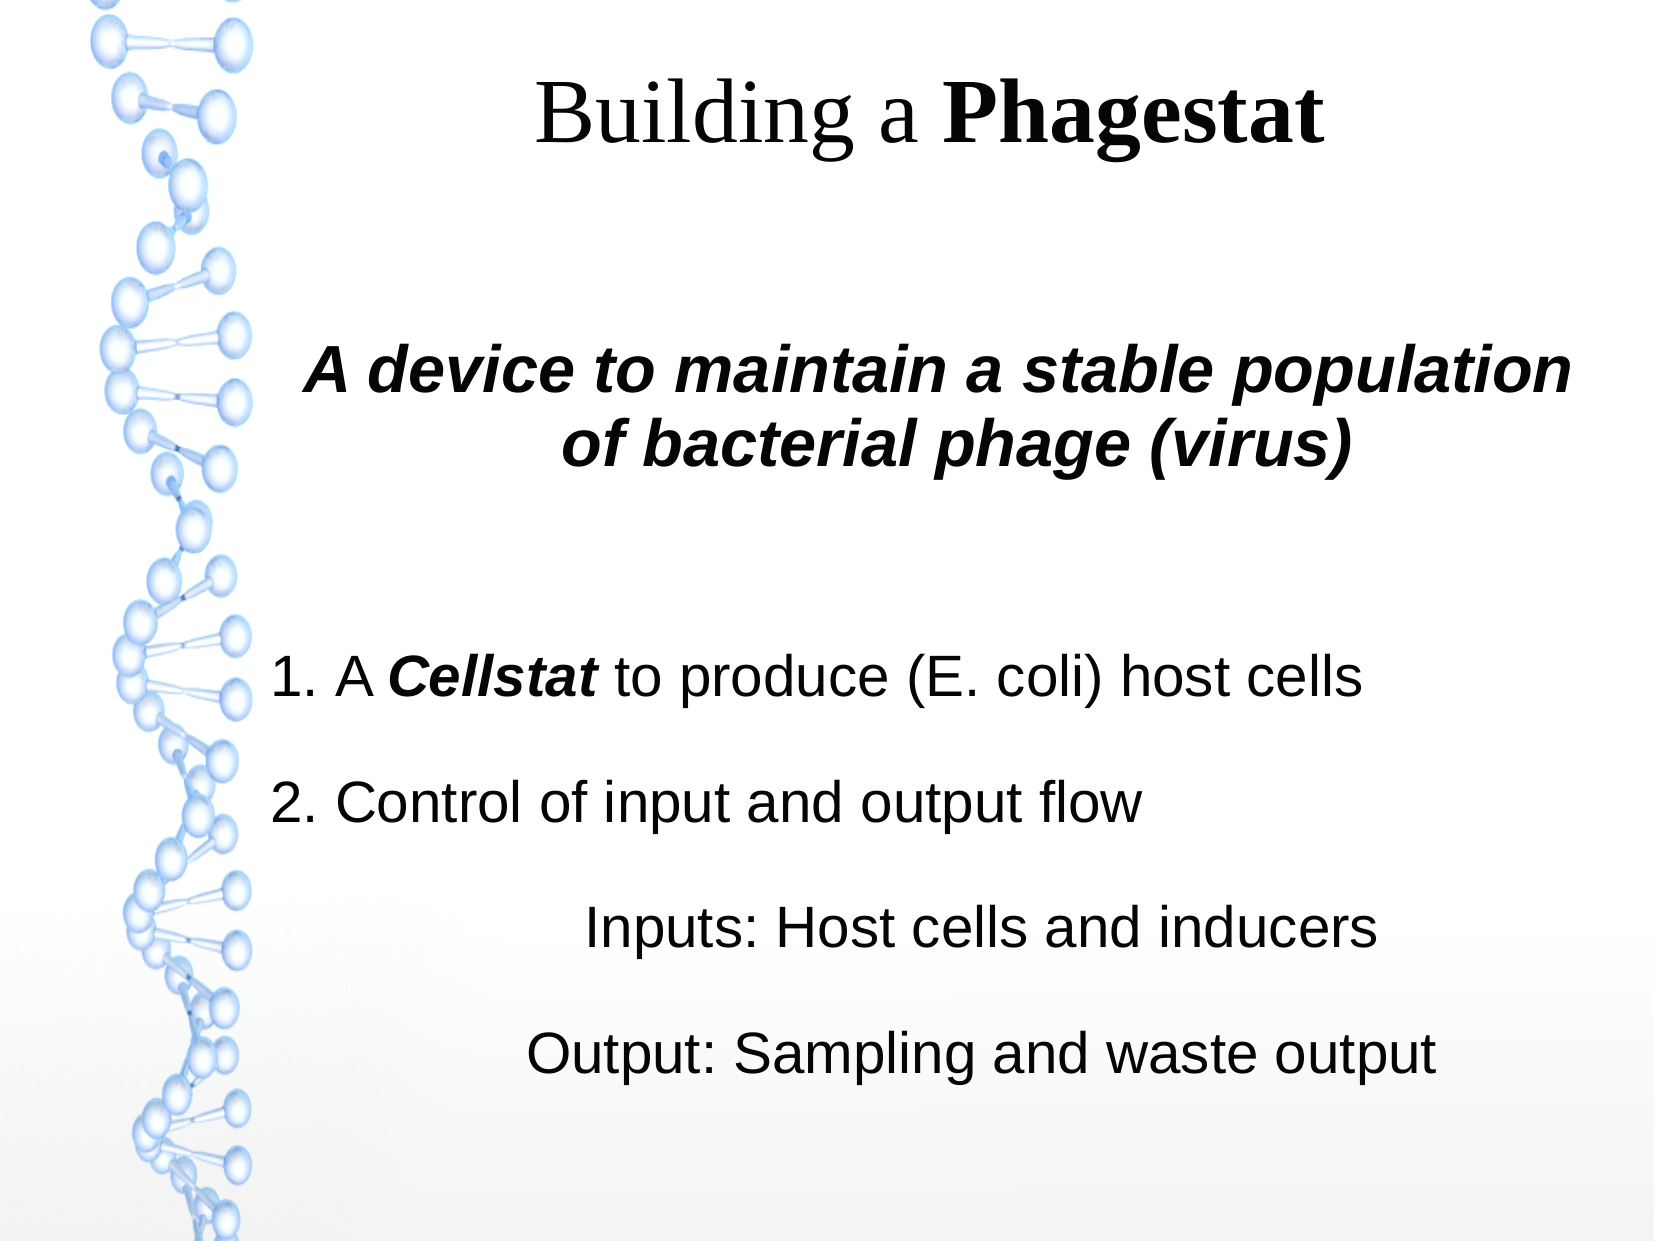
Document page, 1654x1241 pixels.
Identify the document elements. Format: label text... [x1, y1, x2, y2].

subtitle A device to maintain a stable population of bacterial phage (virus) A Cellstat to produce (E. coli) host cells Control of input and output flow Inputs: Host cells and inducers Output: Sampling and waste output [270, 192, 1646, 1227]
title Building a Phagestat [265, 30, 1595, 193]
picture [0, 0, 1654, 1241]
